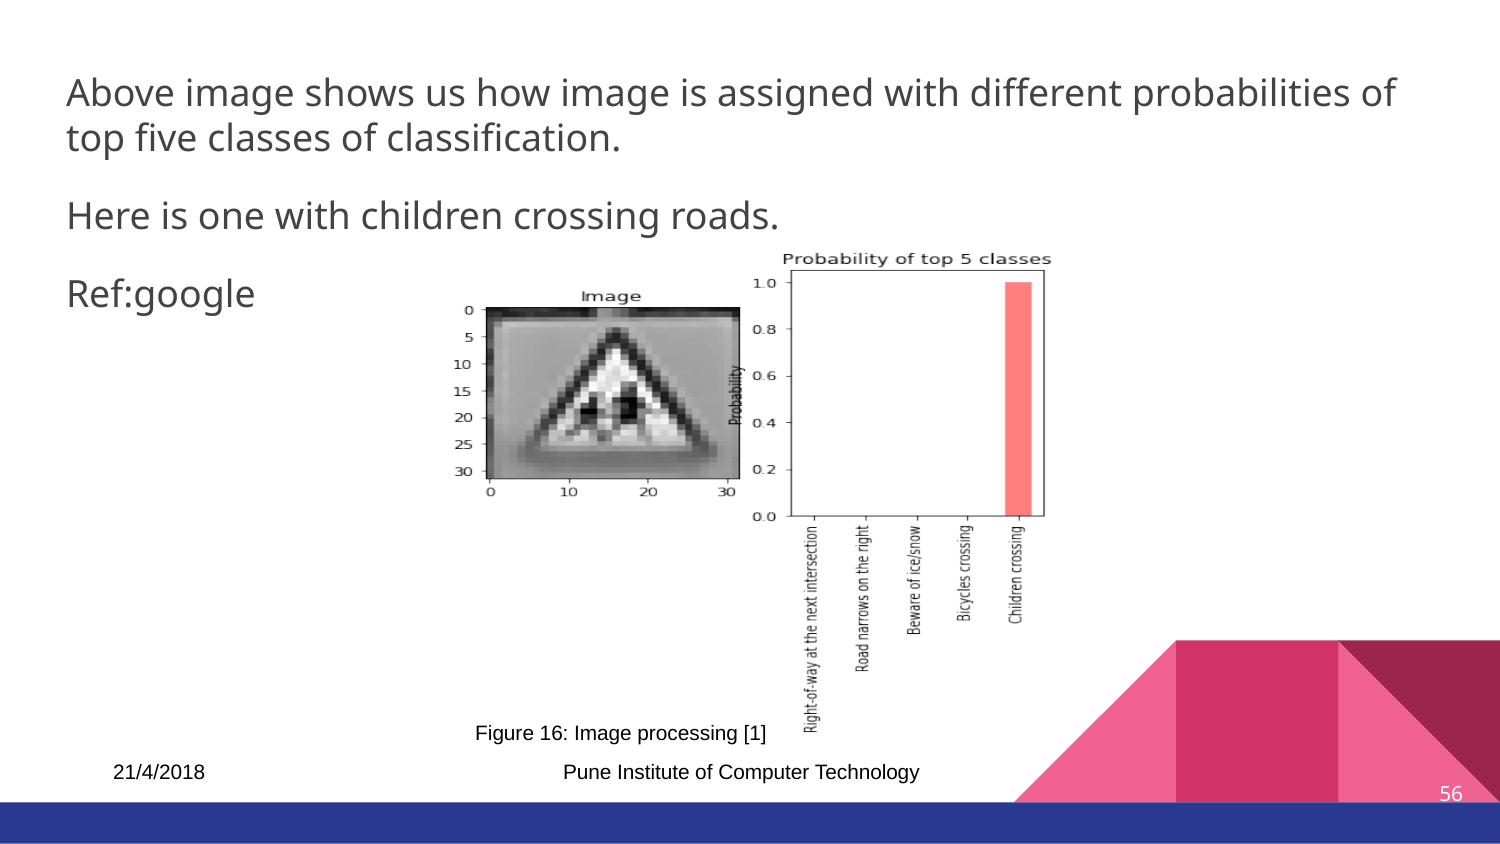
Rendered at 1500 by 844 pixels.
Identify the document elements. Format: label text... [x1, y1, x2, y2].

picture [441, 245, 1062, 739]
slide_number <number> [1387, 762, 1478, 828]
text_box Figure 16: Image processing [1] [460, 704, 795, 742]
list Above image shows us how image is assigned with different probabilities of top five classes of classification. Here is one with children crossing roads. Ref:google [51, 53, 1449, 750]
